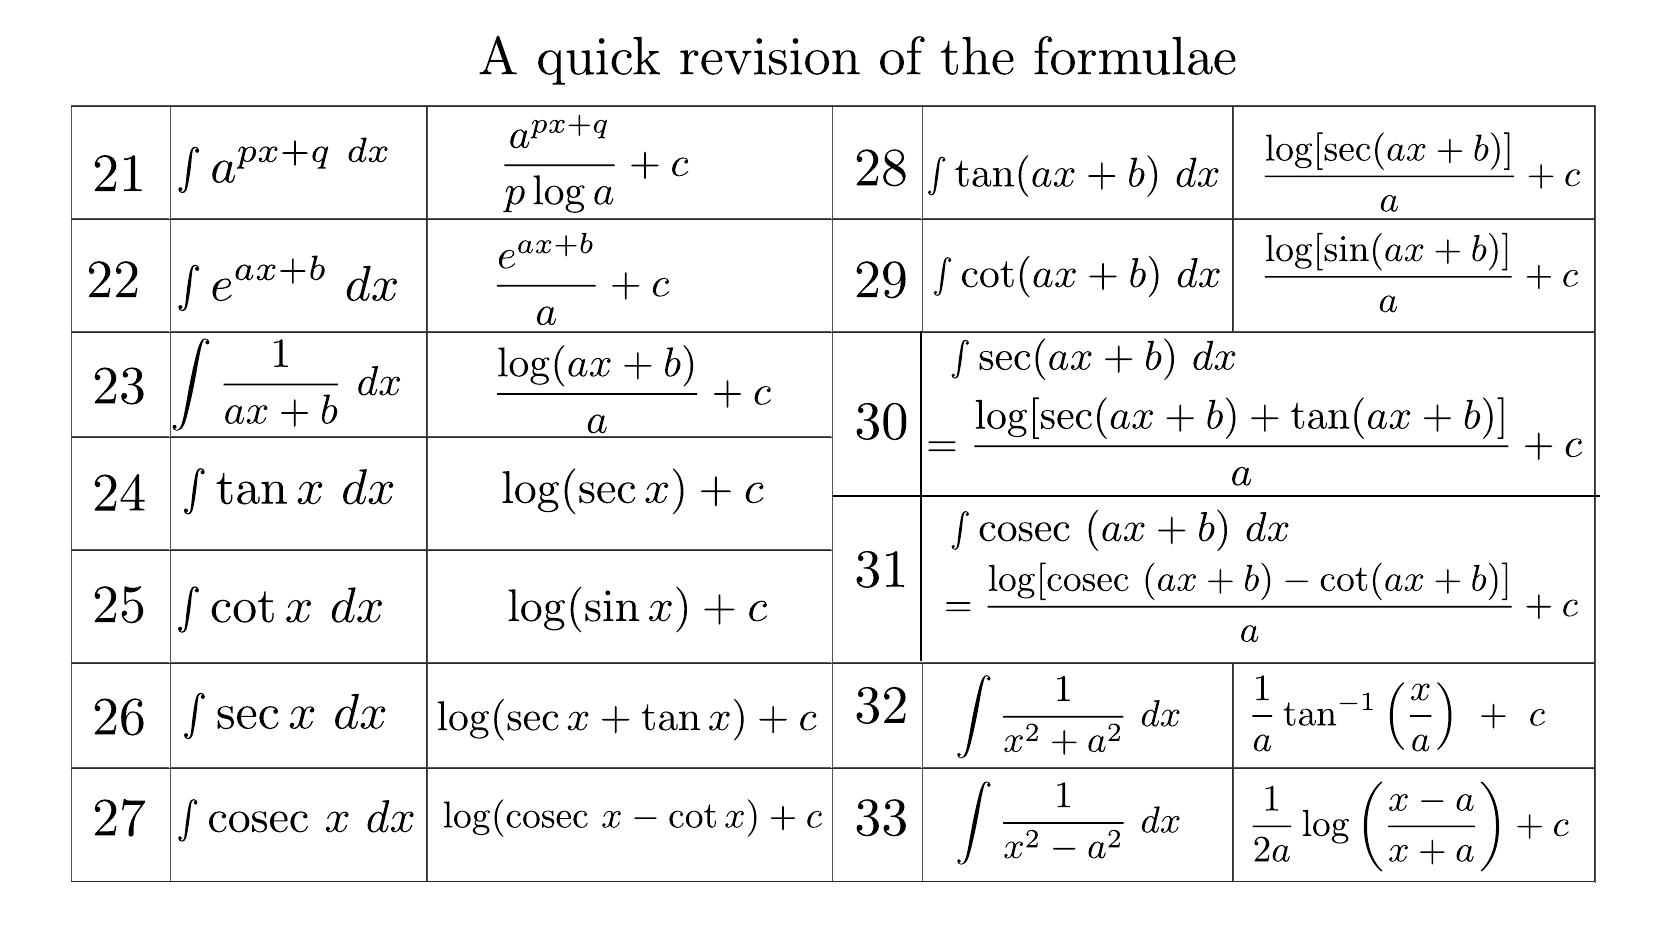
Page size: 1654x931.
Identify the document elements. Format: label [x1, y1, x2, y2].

table_cell [428, 221, 831, 331]
text_box [951, 338, 1236, 380]
text_box [1264, 132, 1581, 212]
text_box [94, 698, 144, 736]
text_box [437, 698, 817, 741]
text_box [856, 149, 906, 187]
table_cell [1234, 221, 1593, 331]
text_box [1252, 781, 1569, 872]
table_cell [171, 552, 425, 662]
table_cell [833, 334, 920, 495]
text_box [94, 367, 144, 405]
table_cell [171, 334, 425, 436]
table_header [72, 108, 169, 218]
table_cell [171, 770, 425, 881]
table_cell [923, 770, 1231, 881]
table_cell [428, 665, 831, 767]
text_box [927, 397, 1582, 486]
text_box [508, 586, 768, 633]
text_box [443, 799, 822, 837]
text_box [1252, 675, 1545, 752]
text_box [1264, 232, 1578, 313]
text_box [183, 692, 386, 740]
table_cell [922, 334, 1593, 495]
title [41, 42, 1625, 904]
text_box [497, 232, 670, 326]
text_box [177, 799, 414, 842]
text_box [479, 35, 1236, 85]
table_cell [833, 221, 921, 331]
text_box [502, 114, 689, 213]
table_cell [72, 770, 169, 881]
table_header [923, 108, 1231, 218]
table_cell [171, 665, 425, 767]
table_cell [72, 334, 169, 436]
text_box [927, 155, 1219, 197]
table_cell [428, 552, 831, 662]
text_box [94, 155, 142, 192]
text_box [178, 137, 388, 194]
table_cell [1234, 665, 1593, 767]
text_box [856, 550, 905, 589]
table_cell [833, 770, 921, 881]
table_header [833, 108, 921, 218]
table_cell [428, 770, 831, 881]
table_header [1234, 108, 1593, 218]
text_box [94, 586, 144, 624]
table_cell [428, 334, 831, 436]
text_box [178, 255, 398, 312]
text_box [856, 261, 906, 299]
text_box [957, 781, 1180, 865]
text_box [951, 509, 1289, 552]
table_header [428, 108, 831, 218]
table_cell [923, 221, 1231, 331]
table_cell [833, 665, 921, 767]
text_box [497, 345, 771, 434]
table_cell [72, 439, 169, 549]
table_cell [833, 497, 1593, 662]
table_header [171, 108, 425, 218]
text_box [502, 468, 764, 515]
text_box [183, 468, 394, 515]
table_cell [72, 665, 169, 767]
text_box [88, 261, 138, 298]
text_box [956, 675, 1180, 759]
table_cell [1234, 770, 1593, 881]
text_box [933, 255, 1220, 298]
text_box [172, 338, 401, 431]
table_cell [923, 665, 1231, 767]
table_cell [428, 439, 831, 549]
table_cell [171, 439, 425, 549]
text_box [945, 562, 1578, 643]
text_box [856, 686, 906, 725]
table_cell [72, 552, 169, 662]
table_cell [72, 221, 169, 331]
text_box [856, 799, 906, 837]
text_box [856, 402, 907, 441]
text_box [177, 586, 383, 633]
table_cell [171, 221, 425, 331]
text_box [94, 798, 146, 837]
text_box [94, 473, 145, 511]
